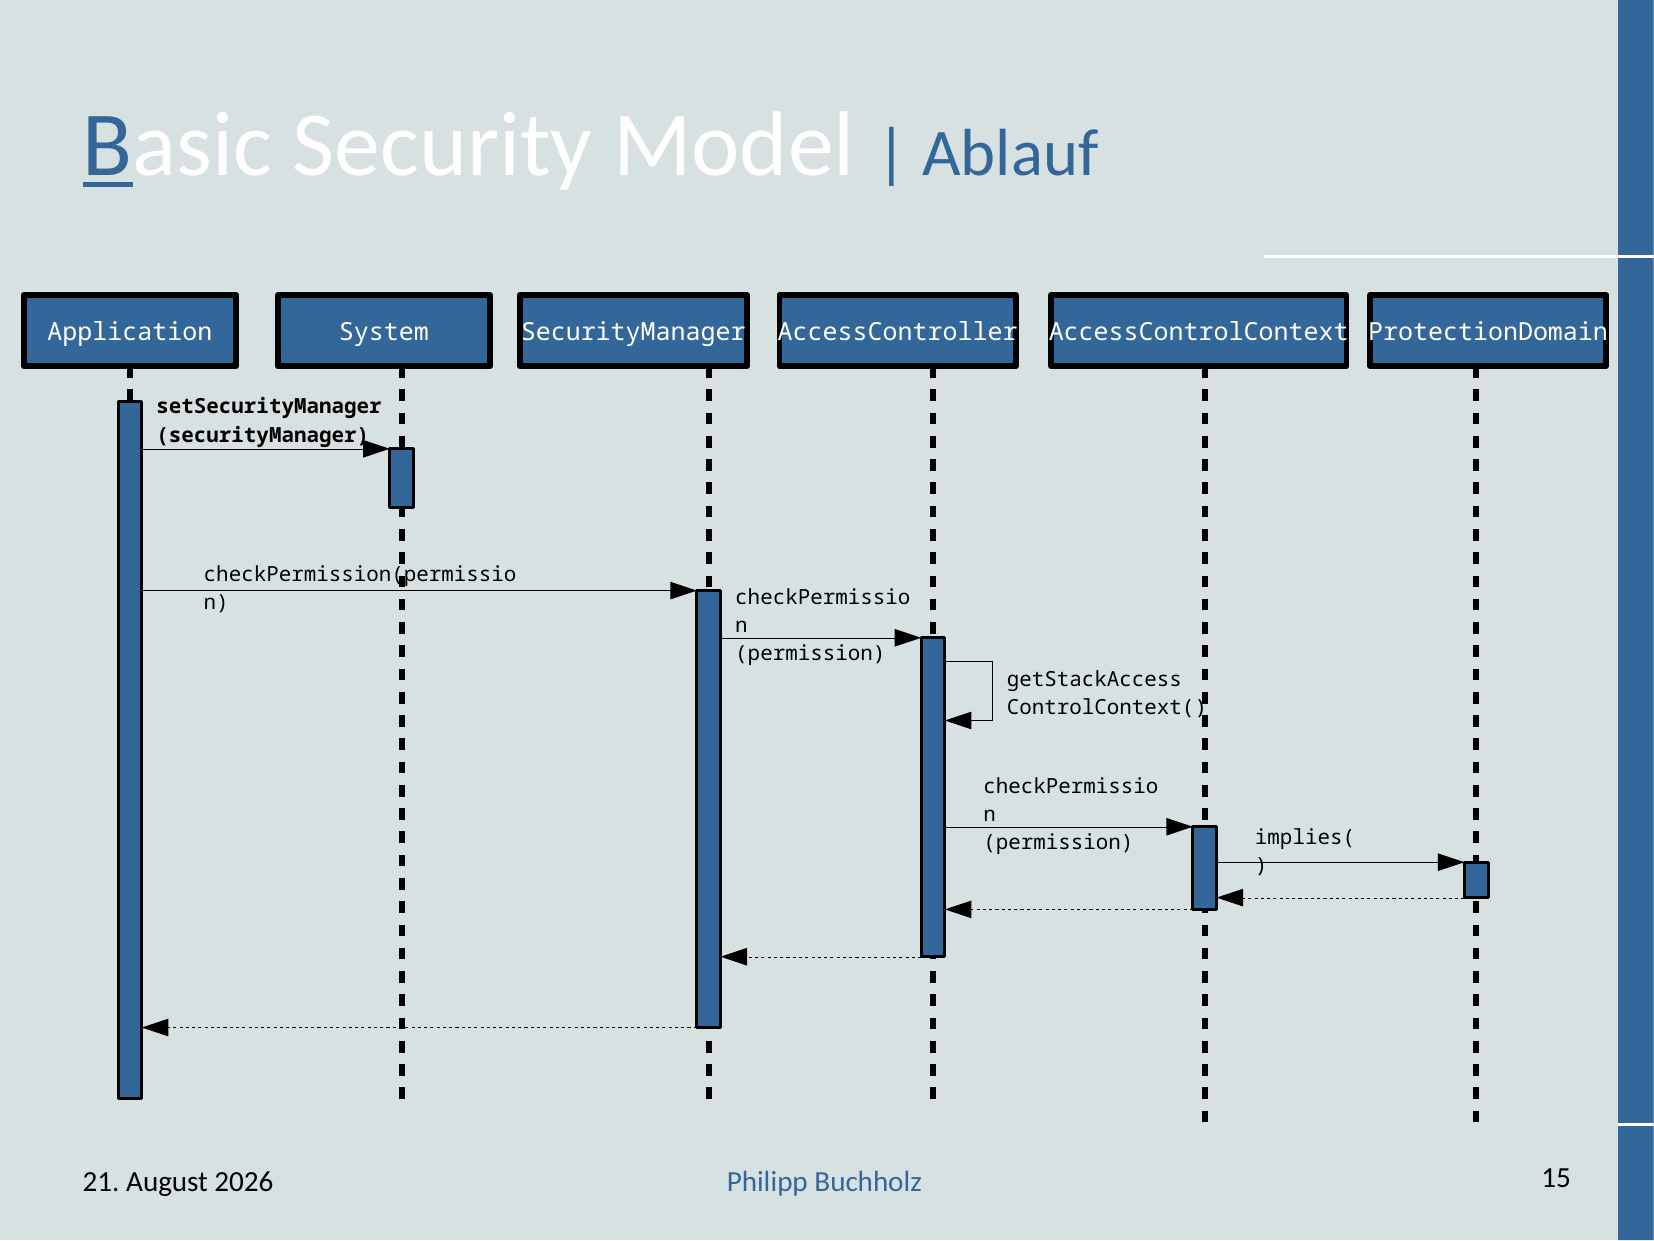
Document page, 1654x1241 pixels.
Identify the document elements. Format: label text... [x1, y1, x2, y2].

text_box [389, 448, 414, 508]
text_box ProtectionDomain [1370, 295, 1607, 367]
text_box checkPermission(permission) [188, 551, 532, 591]
text_box System [277, 295, 491, 367]
text_box setSecurityManager (securityManager) [141, 384, 402, 472]
text_box getStackAccess ControlContext() [992, 657, 1229, 745]
text_box implies() [1240, 814, 1382, 879]
text_box checkPermission (permission) [968, 763, 1182, 827]
text_box [1192, 826, 1217, 910]
text_box Application [23, 295, 237, 367]
text_box [118, 401, 142, 1099]
text_box AccessControlContext [1051, 295, 1347, 367]
text_box AccessController [779, 295, 1016, 367]
text_box [1464, 862, 1489, 898]
text_box [696, 590, 721, 1028]
text_box SecurityManager [519, 295, 748, 367]
text_box checkPermission (permission) [720, 574, 934, 638]
text_box [921, 637, 945, 957]
title Basic Security Model | Ablauf [82, 40, 1571, 266]
